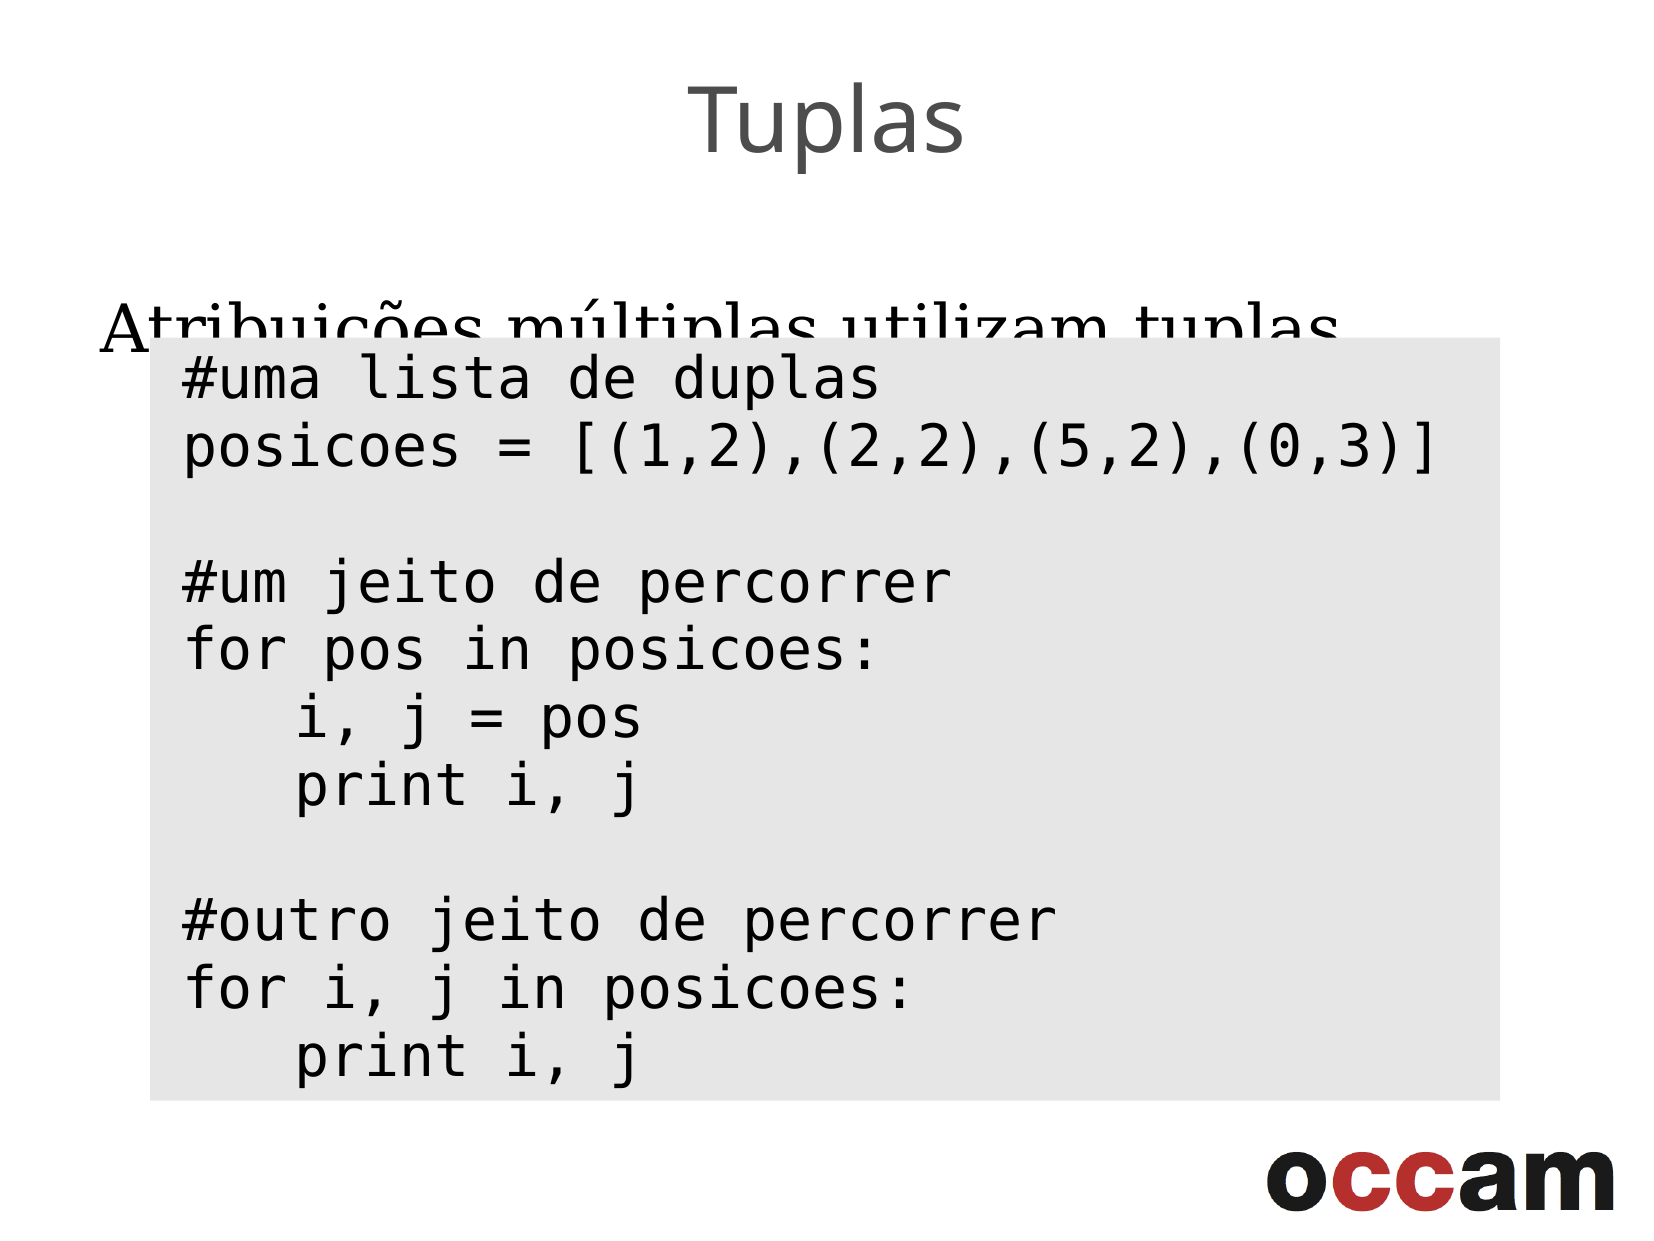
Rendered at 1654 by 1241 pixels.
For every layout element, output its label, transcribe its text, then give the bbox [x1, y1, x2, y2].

list Atribuições múltiplas utilizam tuplas [82, 290, 1571, 1109]
title Tuplas [82, 13, 1571, 222]
text_box #uma lista de duplas posicoes = [(1,2),(2,2),(5,2),(0,3)] #um jeito de percorrer for pos in posicoes: i, j = pos print i, j #outro jeito de percorrer for i, j in posicoes: print i, j [150, 337, 1501, 1101]
picture [1237, 1122, 1643, 1241]
